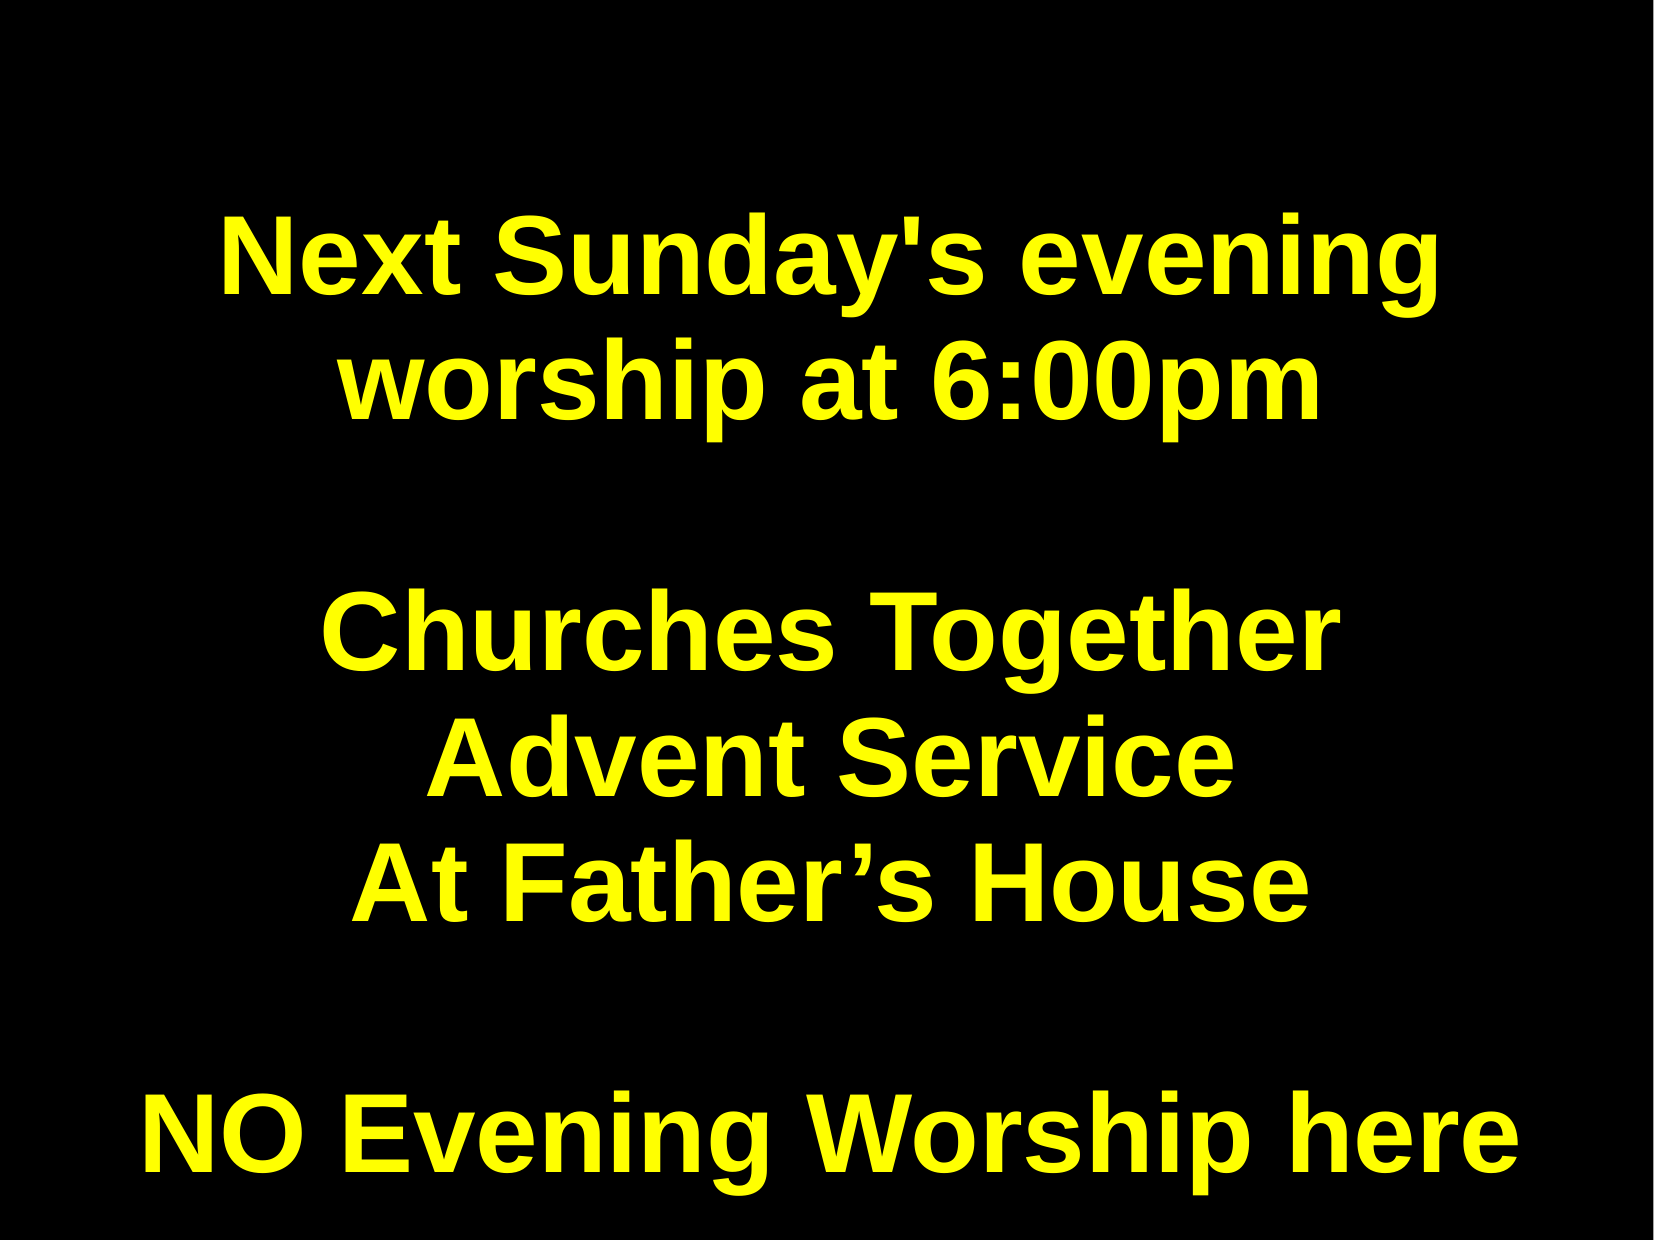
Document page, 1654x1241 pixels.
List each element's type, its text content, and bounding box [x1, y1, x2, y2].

text_box Next Sunday's evening worship at 6:00pm Churches Together Advent Service At Father’s House NO Evening Worship here [59, 59, 1603, 1204]
